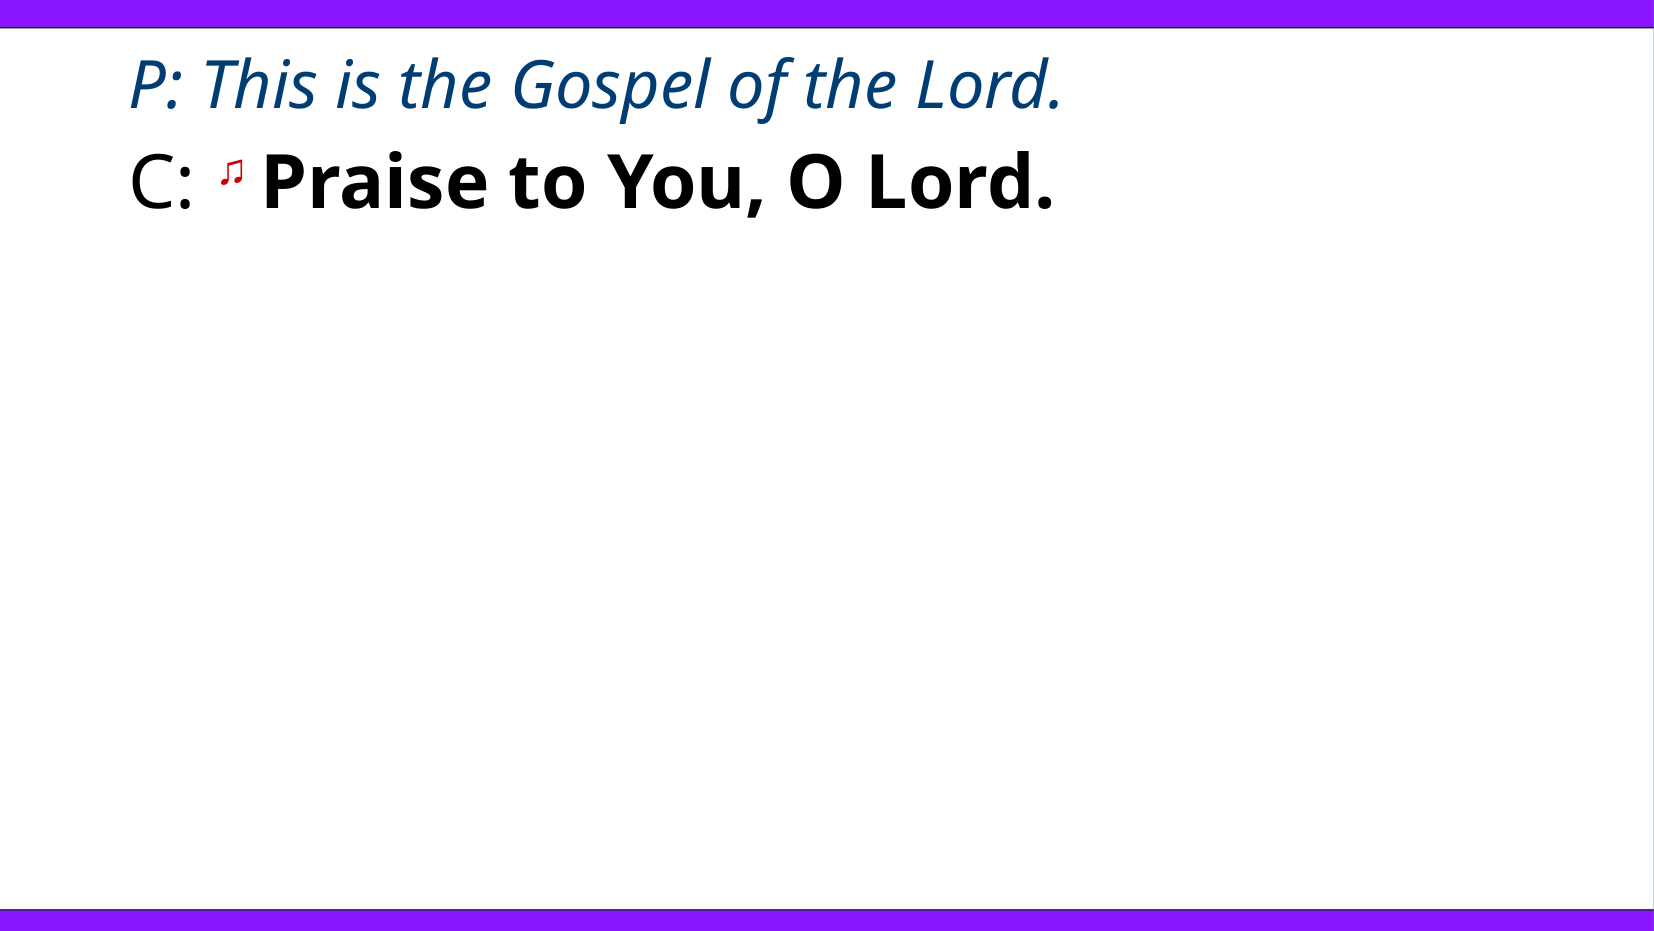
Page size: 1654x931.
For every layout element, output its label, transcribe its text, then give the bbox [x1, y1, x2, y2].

text_box P: This is the Gospel of the Lord. C: ♫ Praise to You, O Lord. [113, 30, 1569, 234]
picture [0, 0, 1654, 931]
